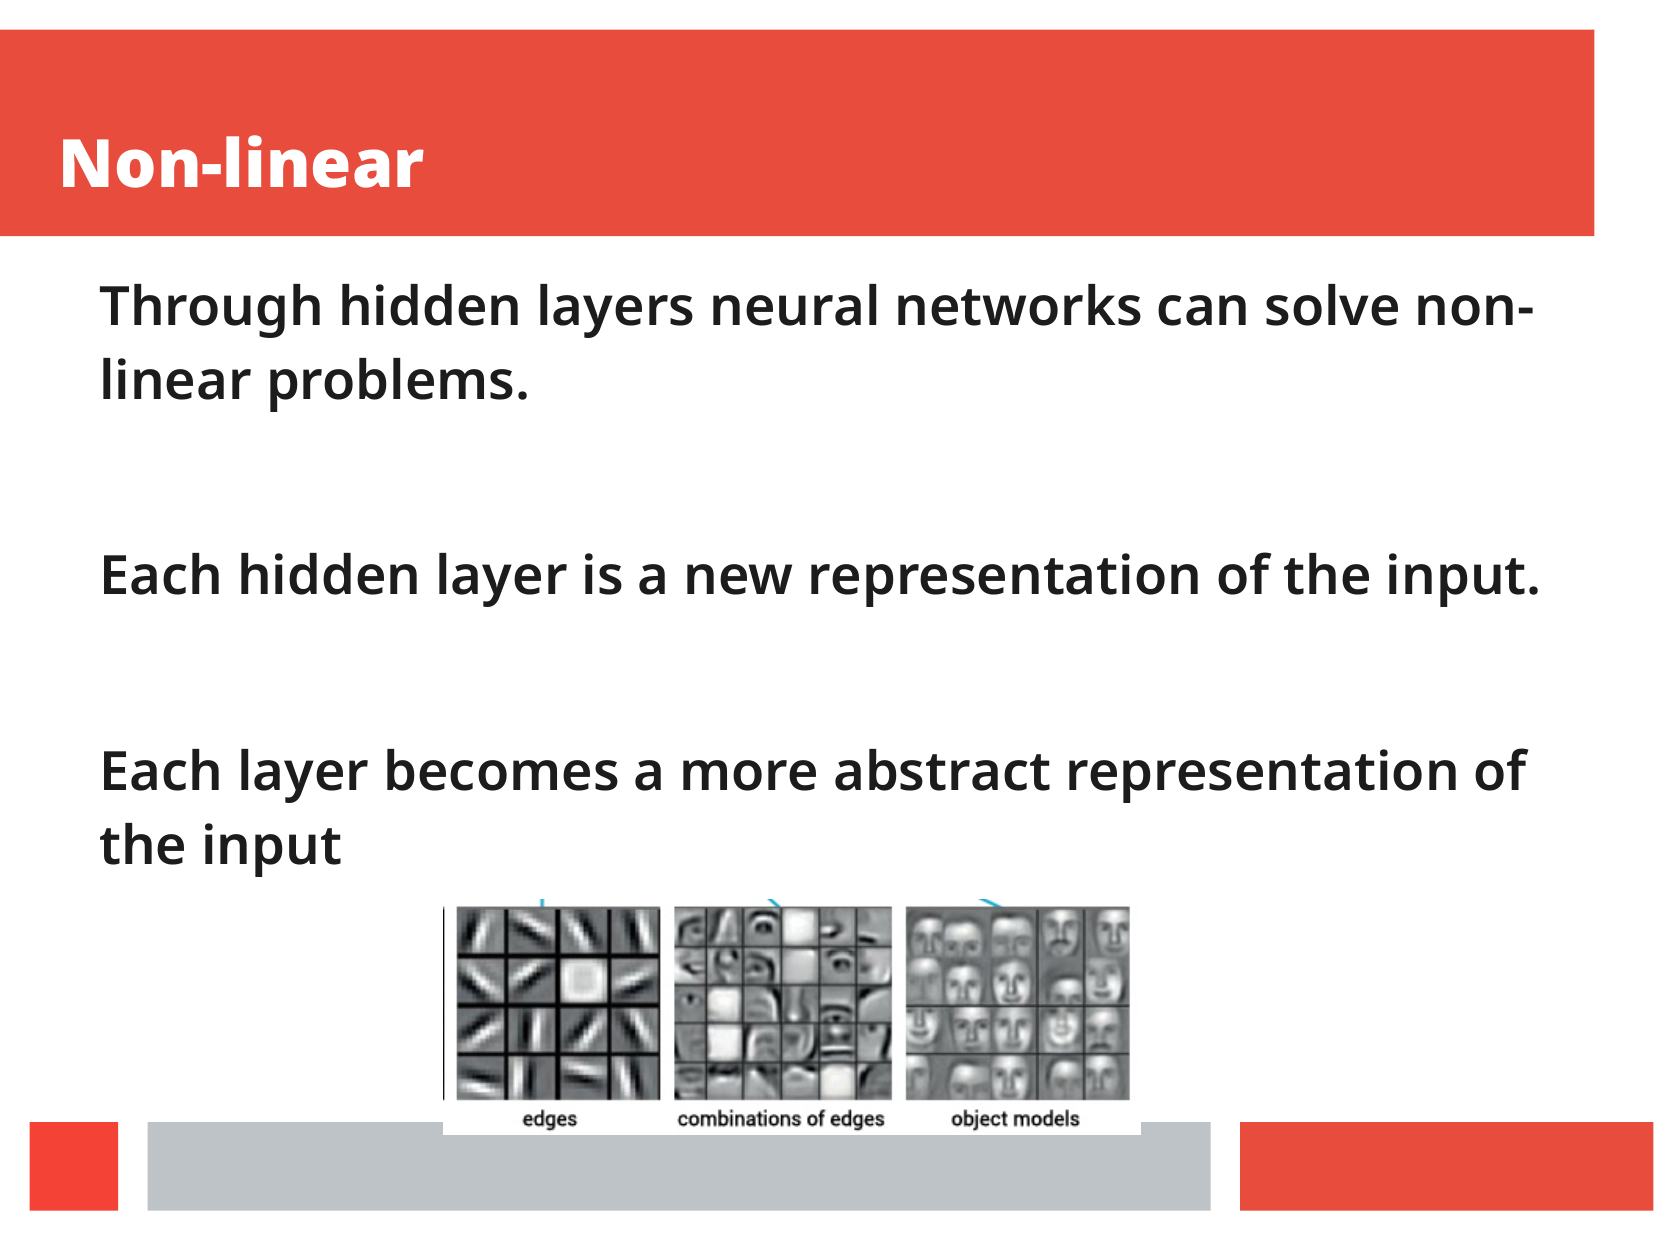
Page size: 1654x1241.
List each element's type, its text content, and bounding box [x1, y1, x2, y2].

picture [443, 899, 1141, 1135]
title Non-linear [59, 59, 1595, 207]
list Through hidden layers neural networks can solve non-linear problems. Each hidden layer is a new representation of the input. Each layer becomes a more abstract representation of the input [99, 267, 1606, 1036]
